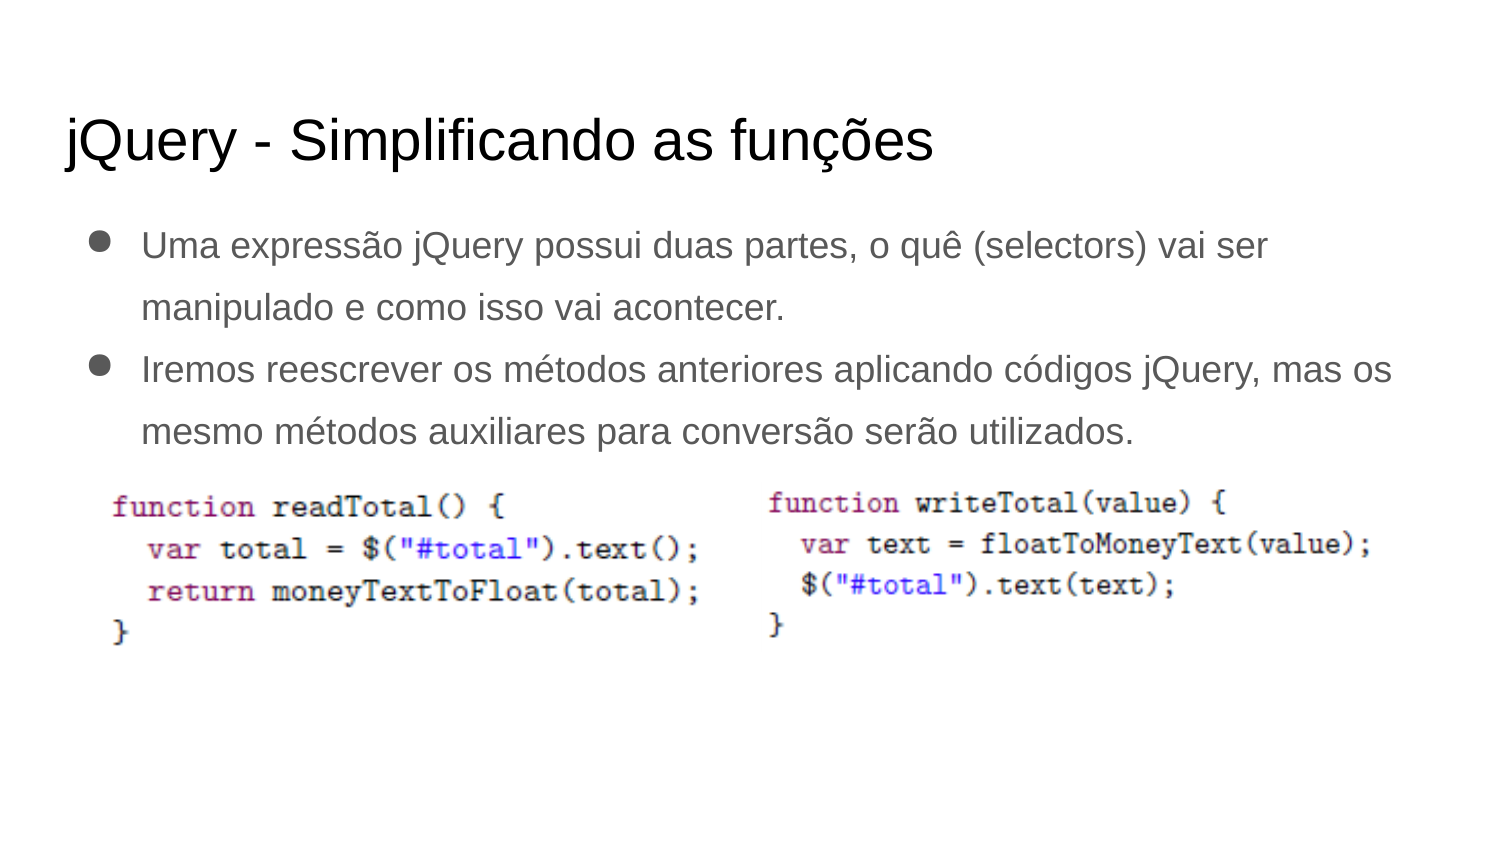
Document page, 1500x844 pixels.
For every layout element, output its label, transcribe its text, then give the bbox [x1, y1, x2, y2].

title jQuery - Simplificando as funções [51, 72, 1449, 167]
list Uma expressão jQuery possui duas partes, o quê (selectors) vai ser manipulado e como isso vai acontecer. Iremos reescrever os métodos anteriores aplicando códigos jQuery, mas os mesmo métodos auxiliares para conversão serão utilizados. [51, 189, 1449, 750]
picture [94, 477, 723, 656]
picture [760, 482, 1389, 652]
